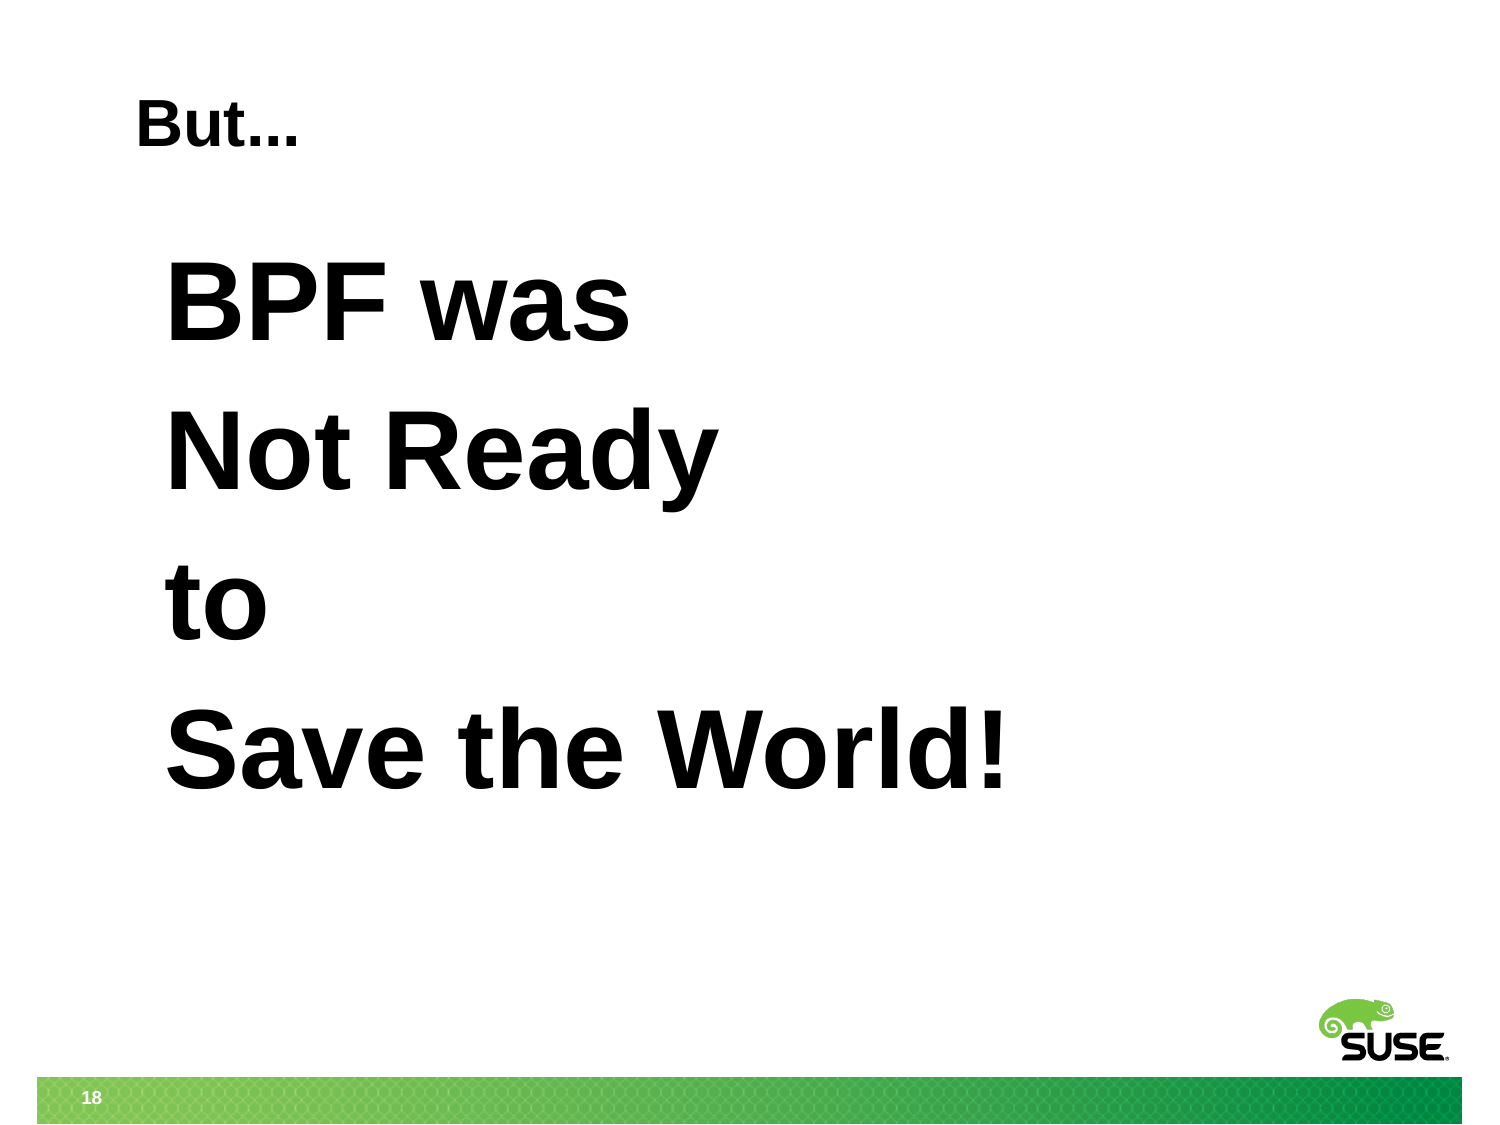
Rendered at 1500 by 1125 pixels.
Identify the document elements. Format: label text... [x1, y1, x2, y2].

title But... [135, 41, 1372, 204]
picture [1319, 999, 1449, 1061]
picture [37, 1077, 1462, 1124]
list BPF was Not Ready to Save the World! [135, 238, 1372, 982]
